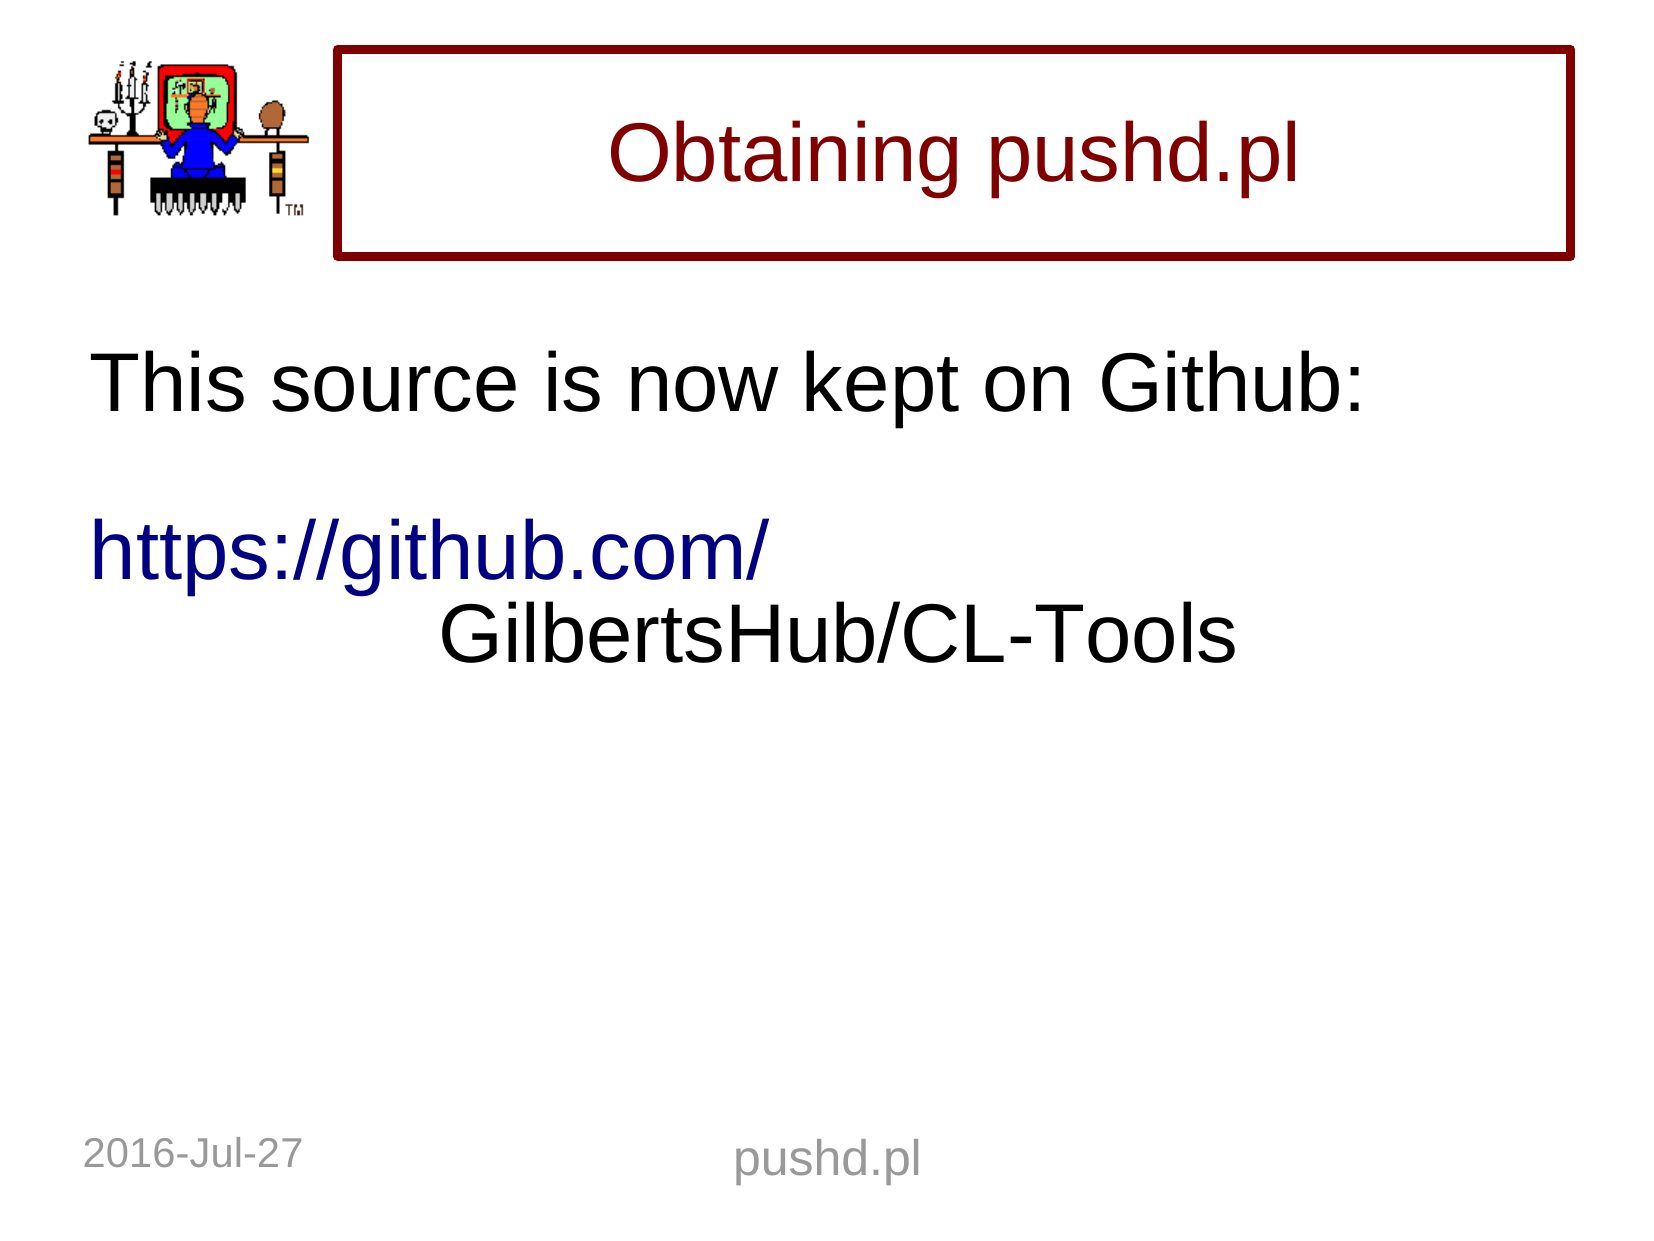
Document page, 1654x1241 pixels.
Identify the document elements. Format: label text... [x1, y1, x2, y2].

picture [86, 60, 312, 225]
text_box This source is now kept on Github: https://github.com/ GilbertsHub/CL-Tools [75, 337, 1538, 697]
title Obtaining pushd.pl [337, 49, 1571, 257]
